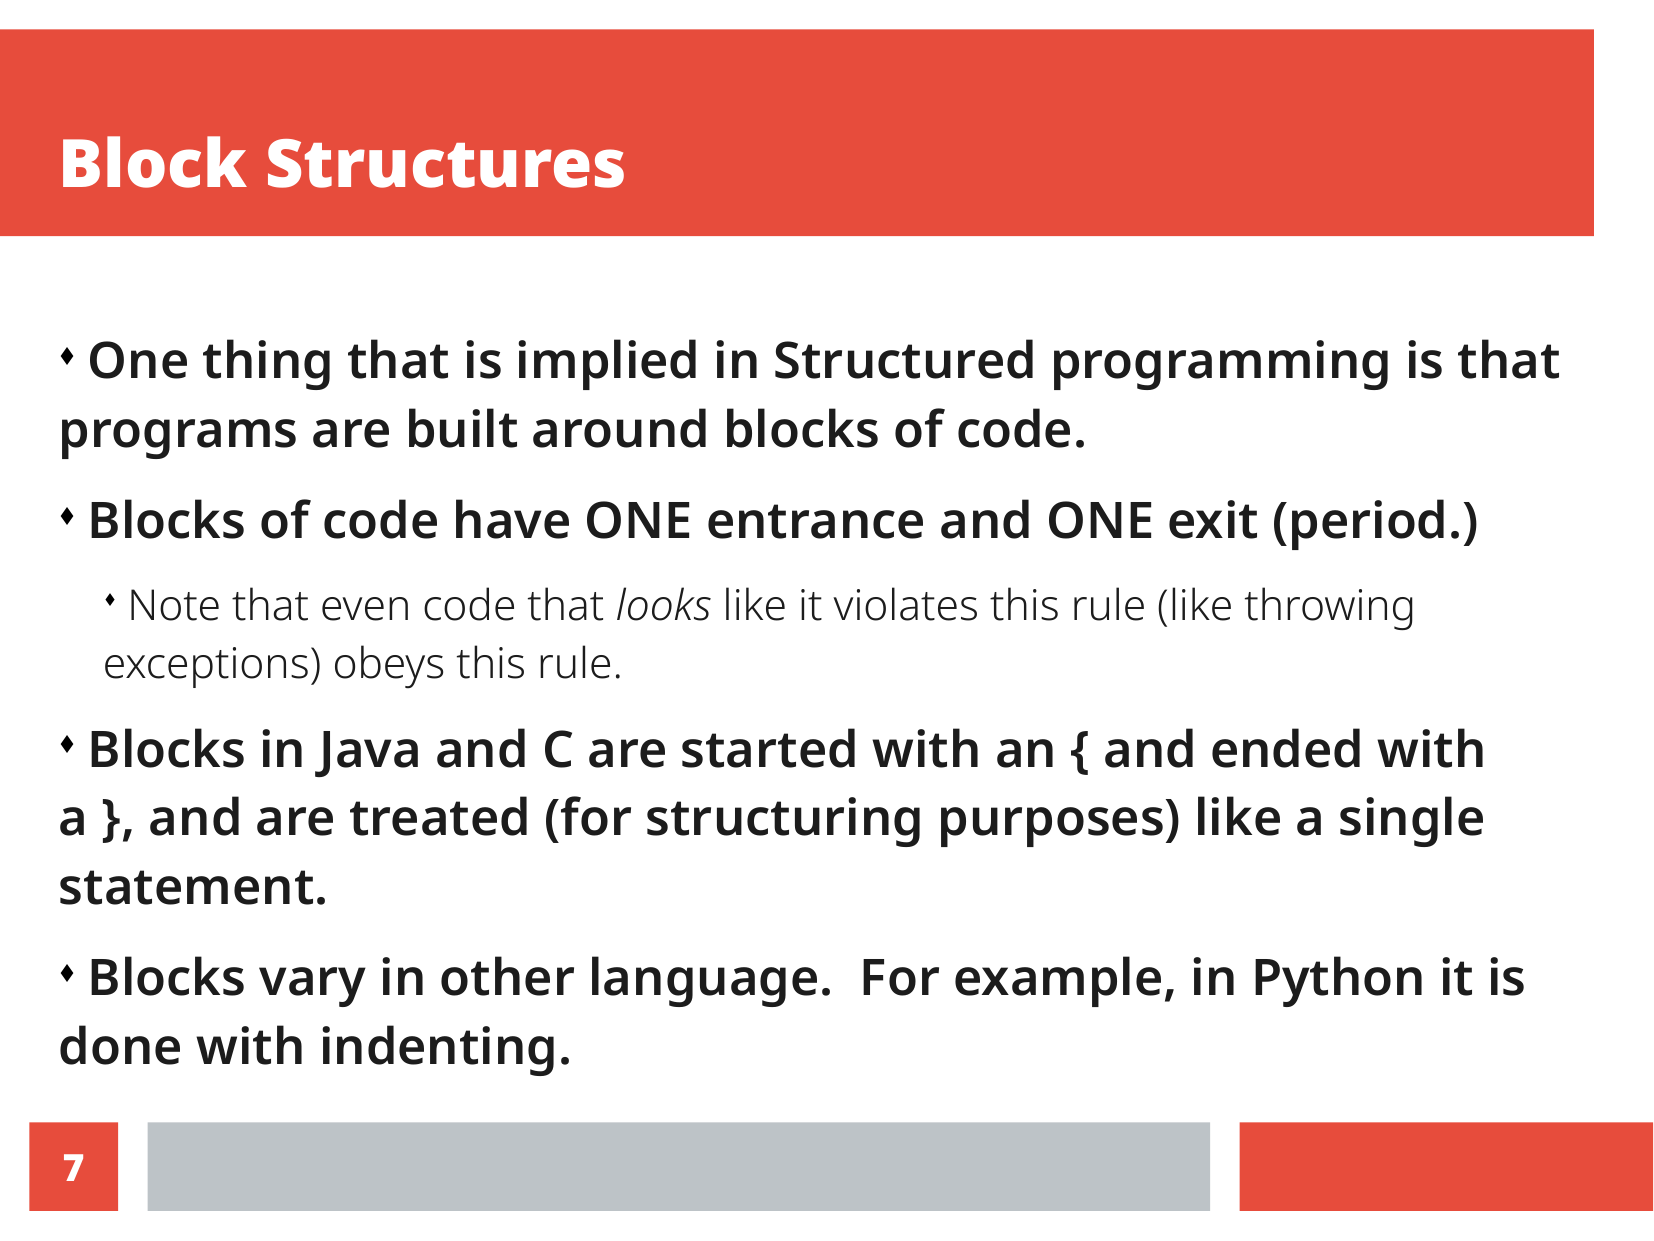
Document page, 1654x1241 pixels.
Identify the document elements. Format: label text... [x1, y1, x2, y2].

title Block Structures [58, 59, 1594, 207]
list One thing that is implied in Structured programming is that programs are built around blocks of code. Blocks of code have ONE entrance and ONE exit (period.) Note that even code that looks like it violates this rule (like throwing exceptions) obeys this rule. Blocks in Java and C are started with an { and ended with a }, and are treated (for structuring purposes) like a single statement. Blocks vary in other language. For example, in Python it is done with indenting. [58, 324, 1565, 1093]
